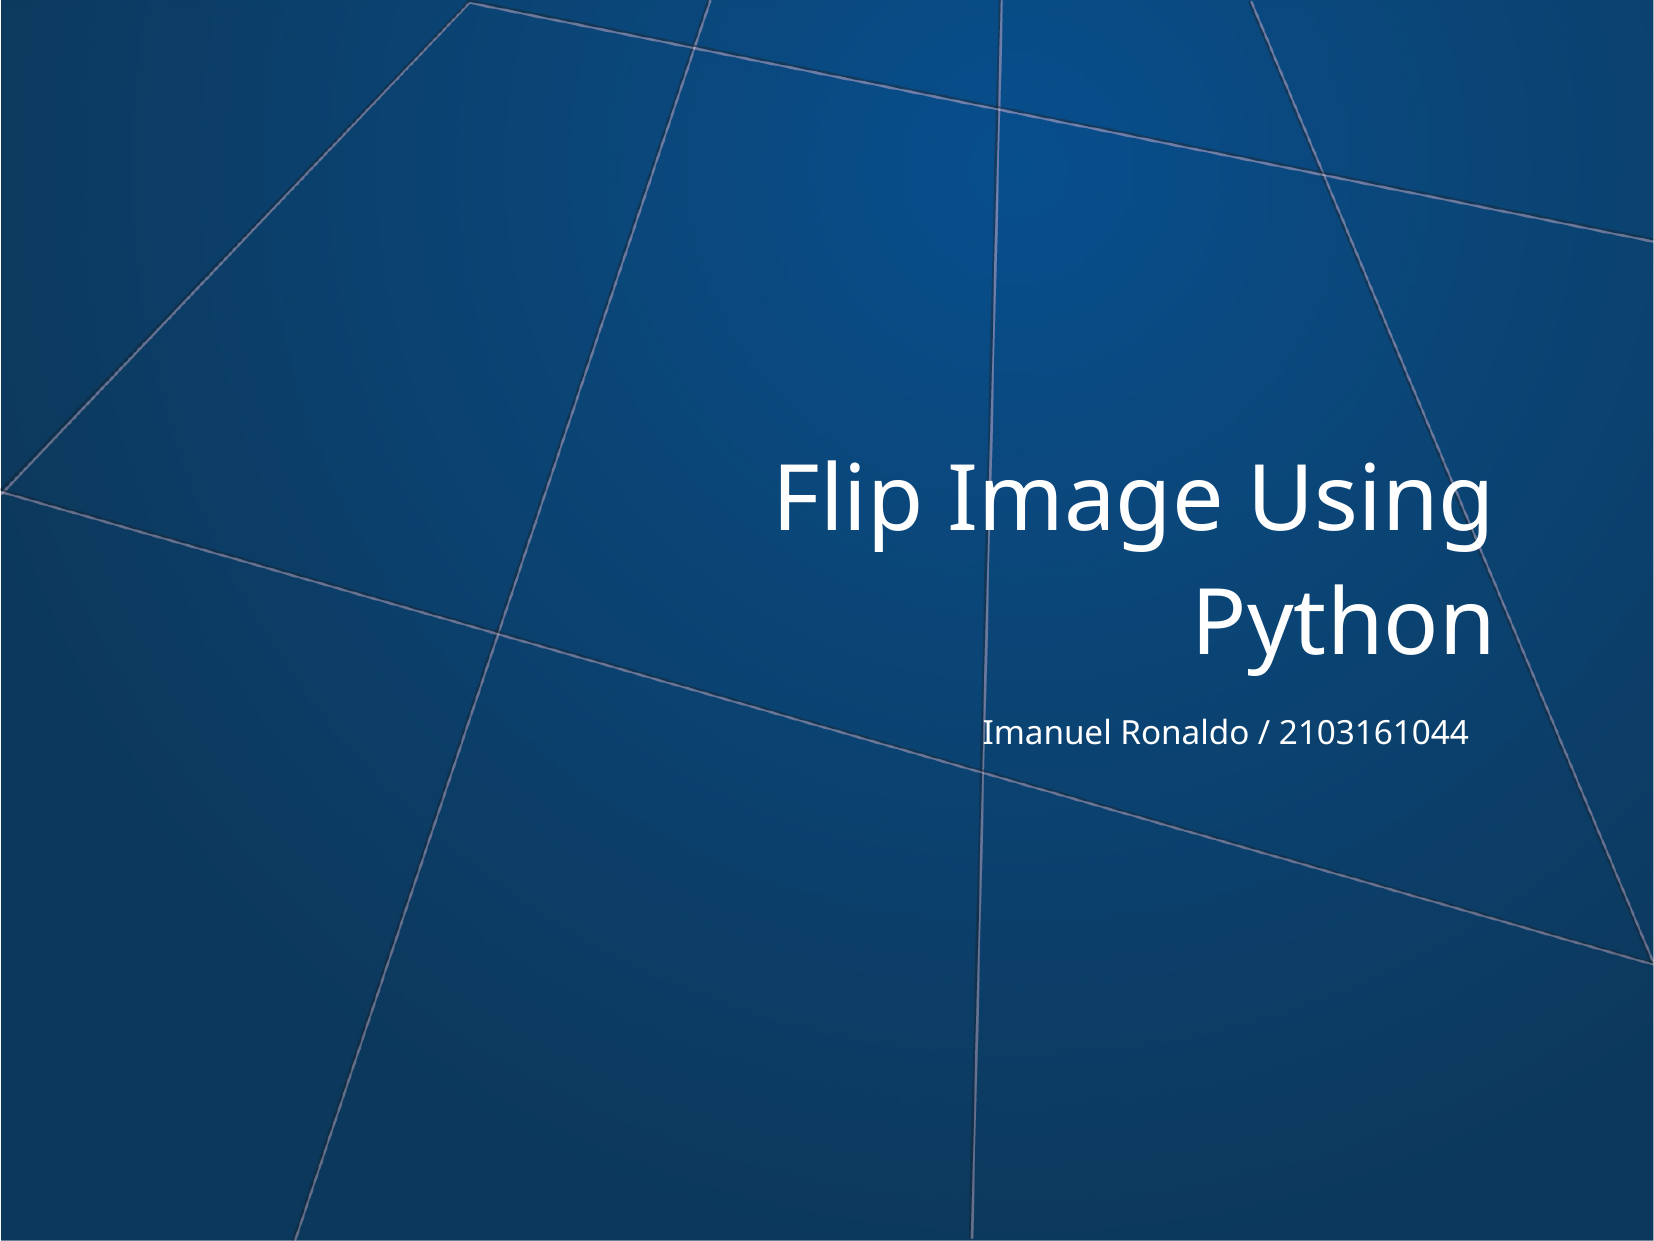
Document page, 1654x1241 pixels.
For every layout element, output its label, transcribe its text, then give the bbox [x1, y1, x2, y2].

title Flip Image Using Python [487, 450, 1497, 665]
picture [0, 0, 1654, 1241]
subtitle Imanuel Ronaldo / 2103161044 [787, 675, 1479, 788]
